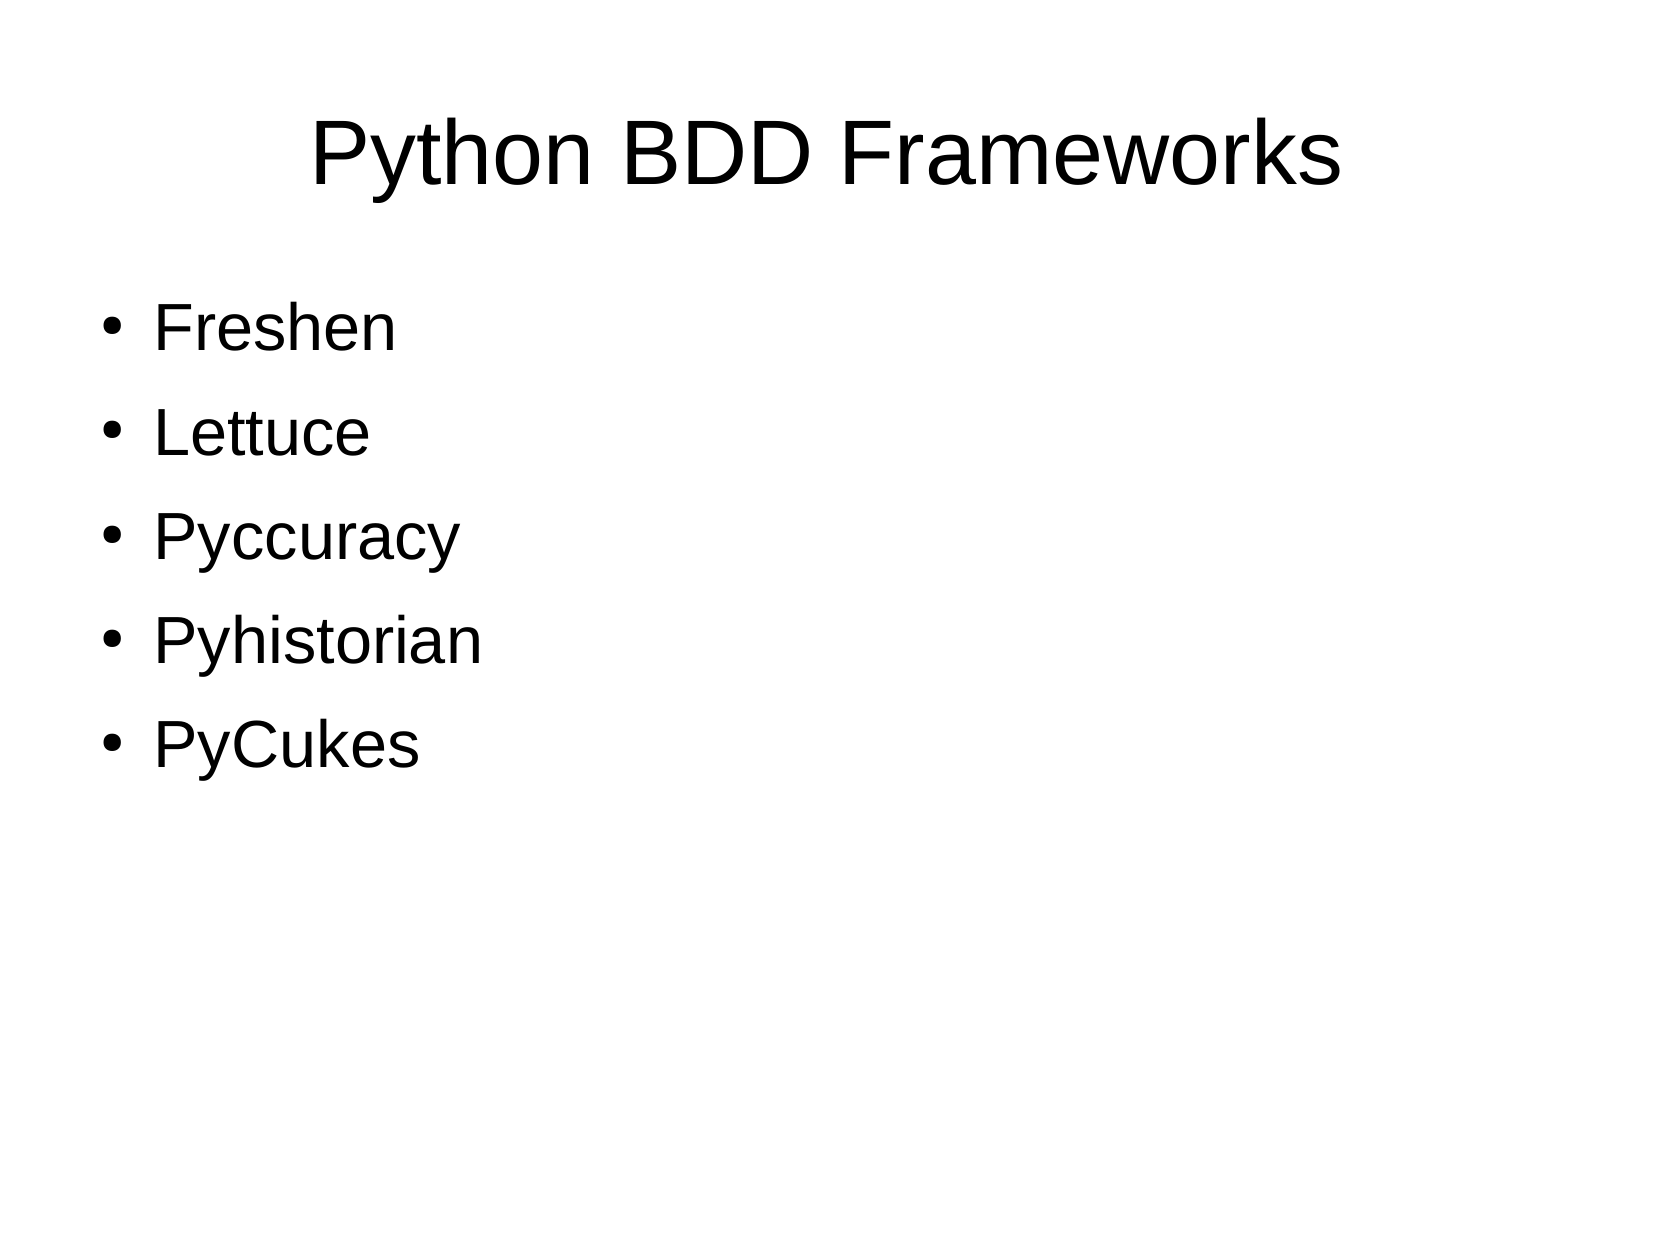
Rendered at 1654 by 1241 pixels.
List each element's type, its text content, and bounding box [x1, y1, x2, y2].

title Python BDD Frameworks [82, 49, 1571, 257]
list Freshen Lettuce Pyccuracy Pyhistorian PyCukes [82, 290, 1571, 1109]
